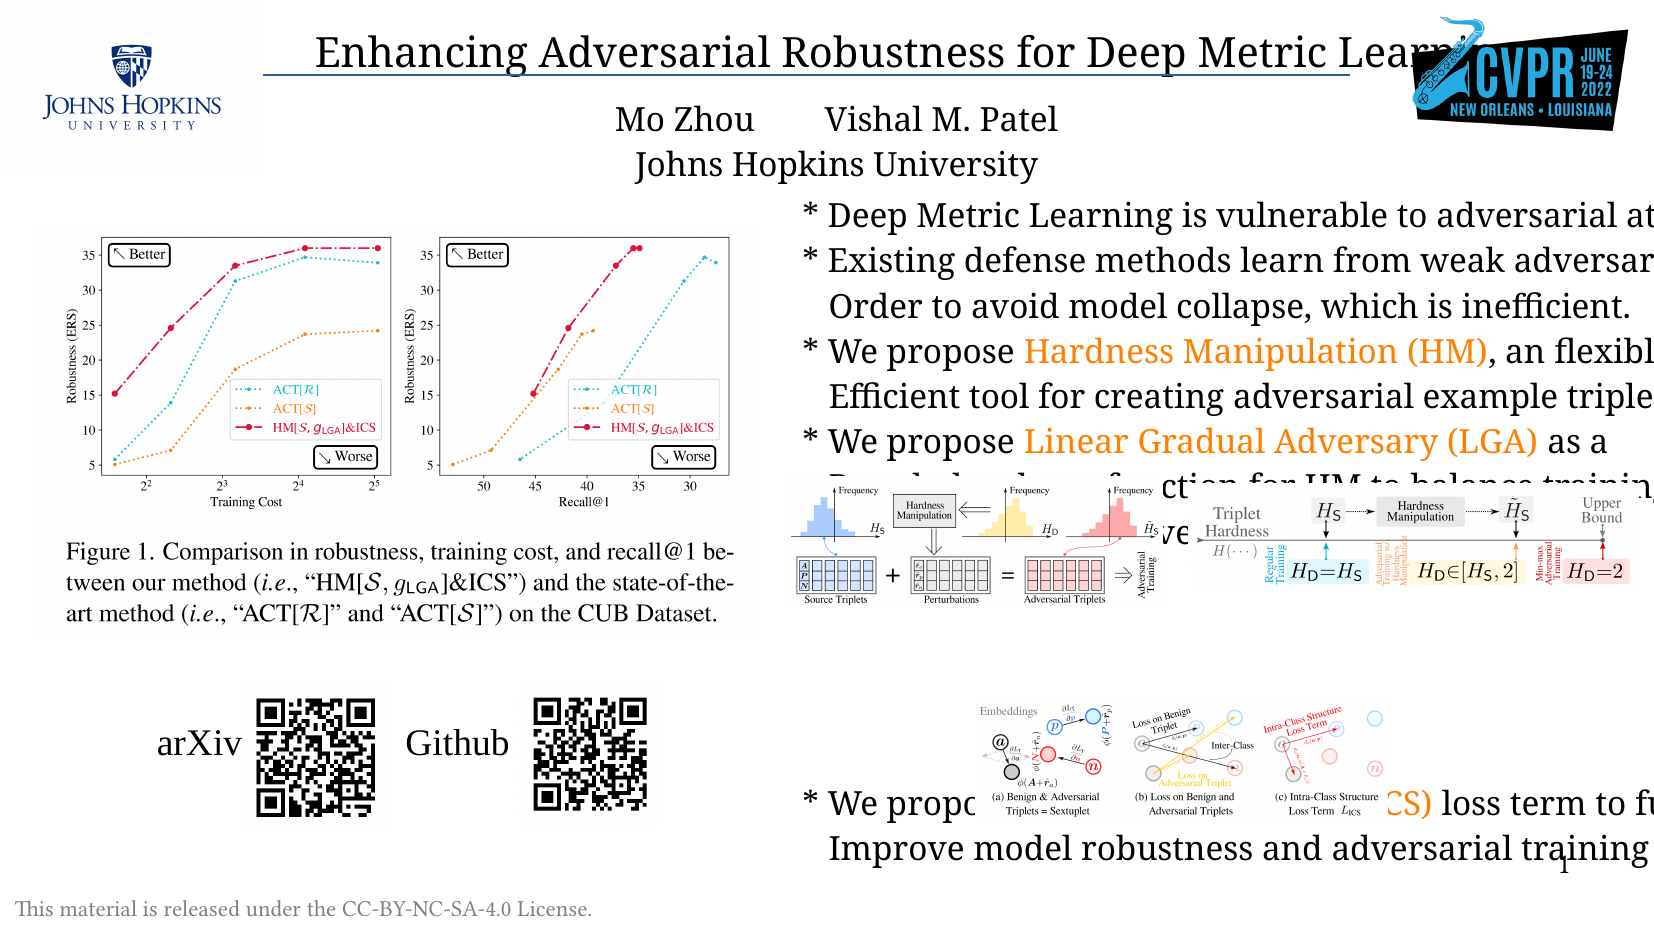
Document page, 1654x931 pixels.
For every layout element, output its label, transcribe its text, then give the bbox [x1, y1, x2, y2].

picture [0, 2, 263, 172]
picture [37, 224, 758, 638]
picture [518, 682, 662, 826]
picture [1384, 14, 1654, 136]
text_box This material is released under the CC-BY-NC-SA-4.0 License. [0, 889, 609, 931]
picture [1188, 483, 1639, 591]
picture [975, 700, 1388, 820]
text_box Github [390, 714, 525, 772]
picture [787, 476, 1163, 608]
text_box Mo Zhou Vishal M. Patel Johns Hopkins University [600, 88, 1080, 170]
text_box Enhancing Adversarial Robustness for Deep Metric Learning [300, 15, 1384, 87]
text_box * Deep Metric Learning is vulnerable to adversarial attacks. * Existing defense methods learn from weak adversary in Order to avoid model collapse, which is inefficient. * We propose Hardness Manipulation (HM), an flexible and Efficient tool for creating adversarial example triplets. * We propose Linear Gradual Adversary (LGA) as a Pseudo-hardness function for HM to balance training Objectives during adversarial training. * We propose Intra-Class Structure (ICS) loss term to further Improve model robustness and adversarial training efficiency. * The proposed method overwhelmingly outperforms SoTA by a large margin. [787, 184, 1637, 931]
text_box arXiv [142, 714, 258, 772]
picture [240, 682, 391, 833]
